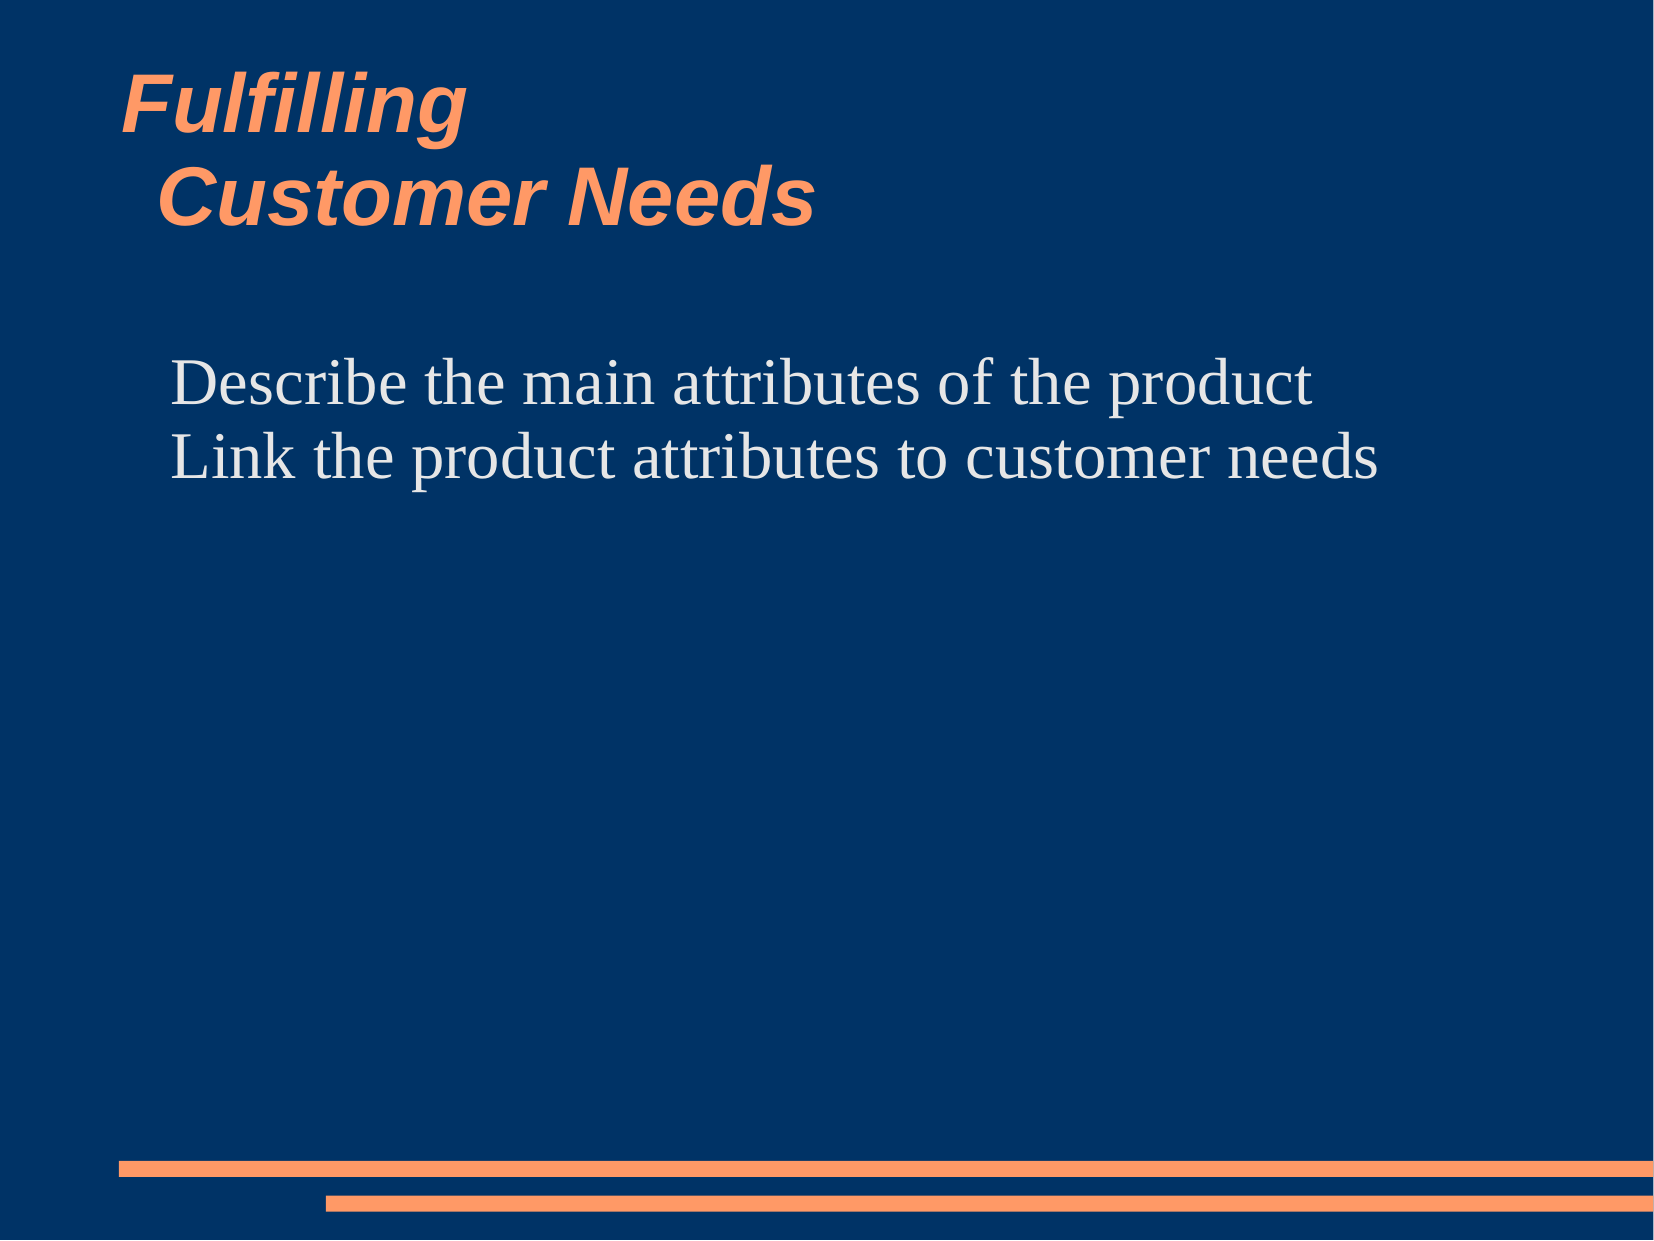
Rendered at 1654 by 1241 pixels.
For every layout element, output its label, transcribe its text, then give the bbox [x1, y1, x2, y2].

title Fulfilling Customer Needs [121, 46, 1534, 254]
list Describe the main attributes of the product Link the product attributes to customer needs [152, 344, 1534, 1127]
